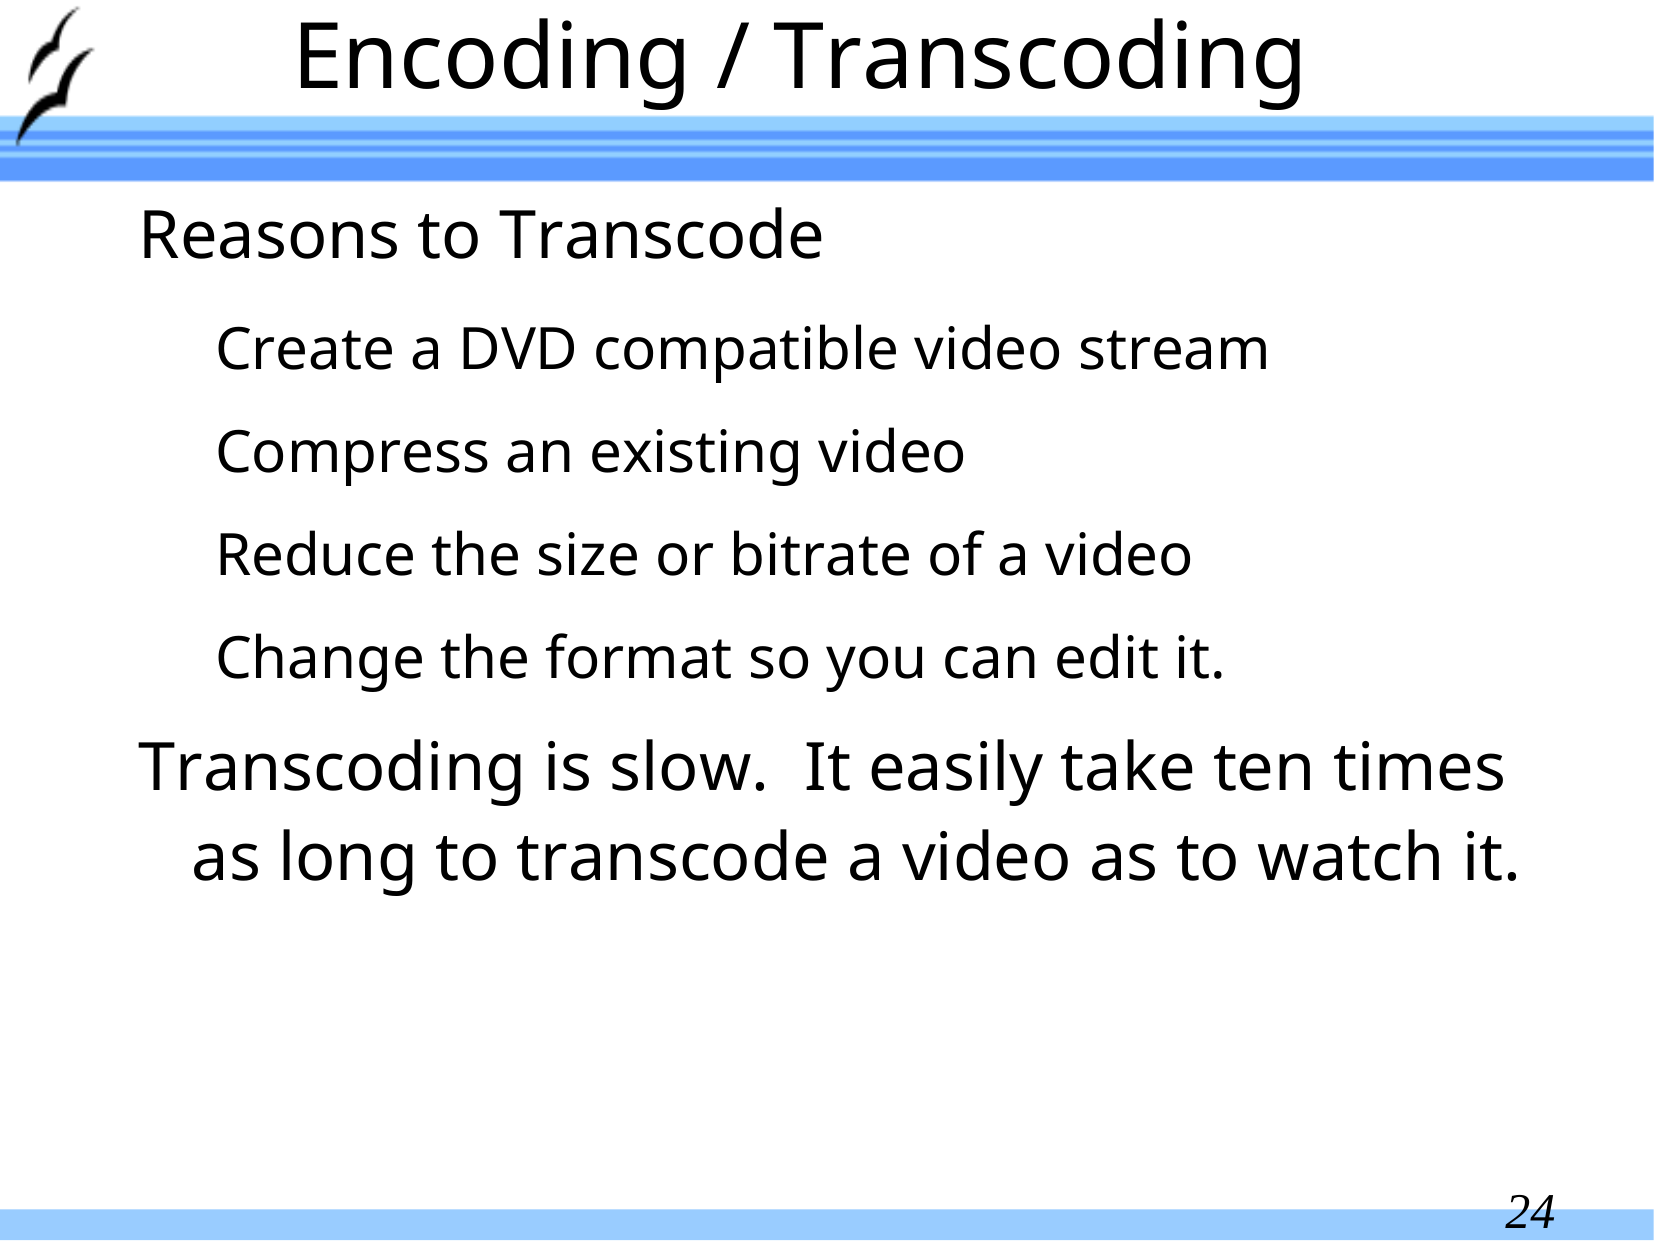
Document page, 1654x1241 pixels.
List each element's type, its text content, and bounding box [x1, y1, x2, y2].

list Reasons to Transcode Create a DVD compatible video stream Compress an existing video Reduce the size or bitrate of a video Change the format so you can edit it. Transcoding is slow. It easily take ten times as long to transcode a video as to watch it. [120, 187, 1533, 1195]
title Encoding / Transcoding [94, 0, 1507, 121]
picture [0, 0, 1654, 188]
